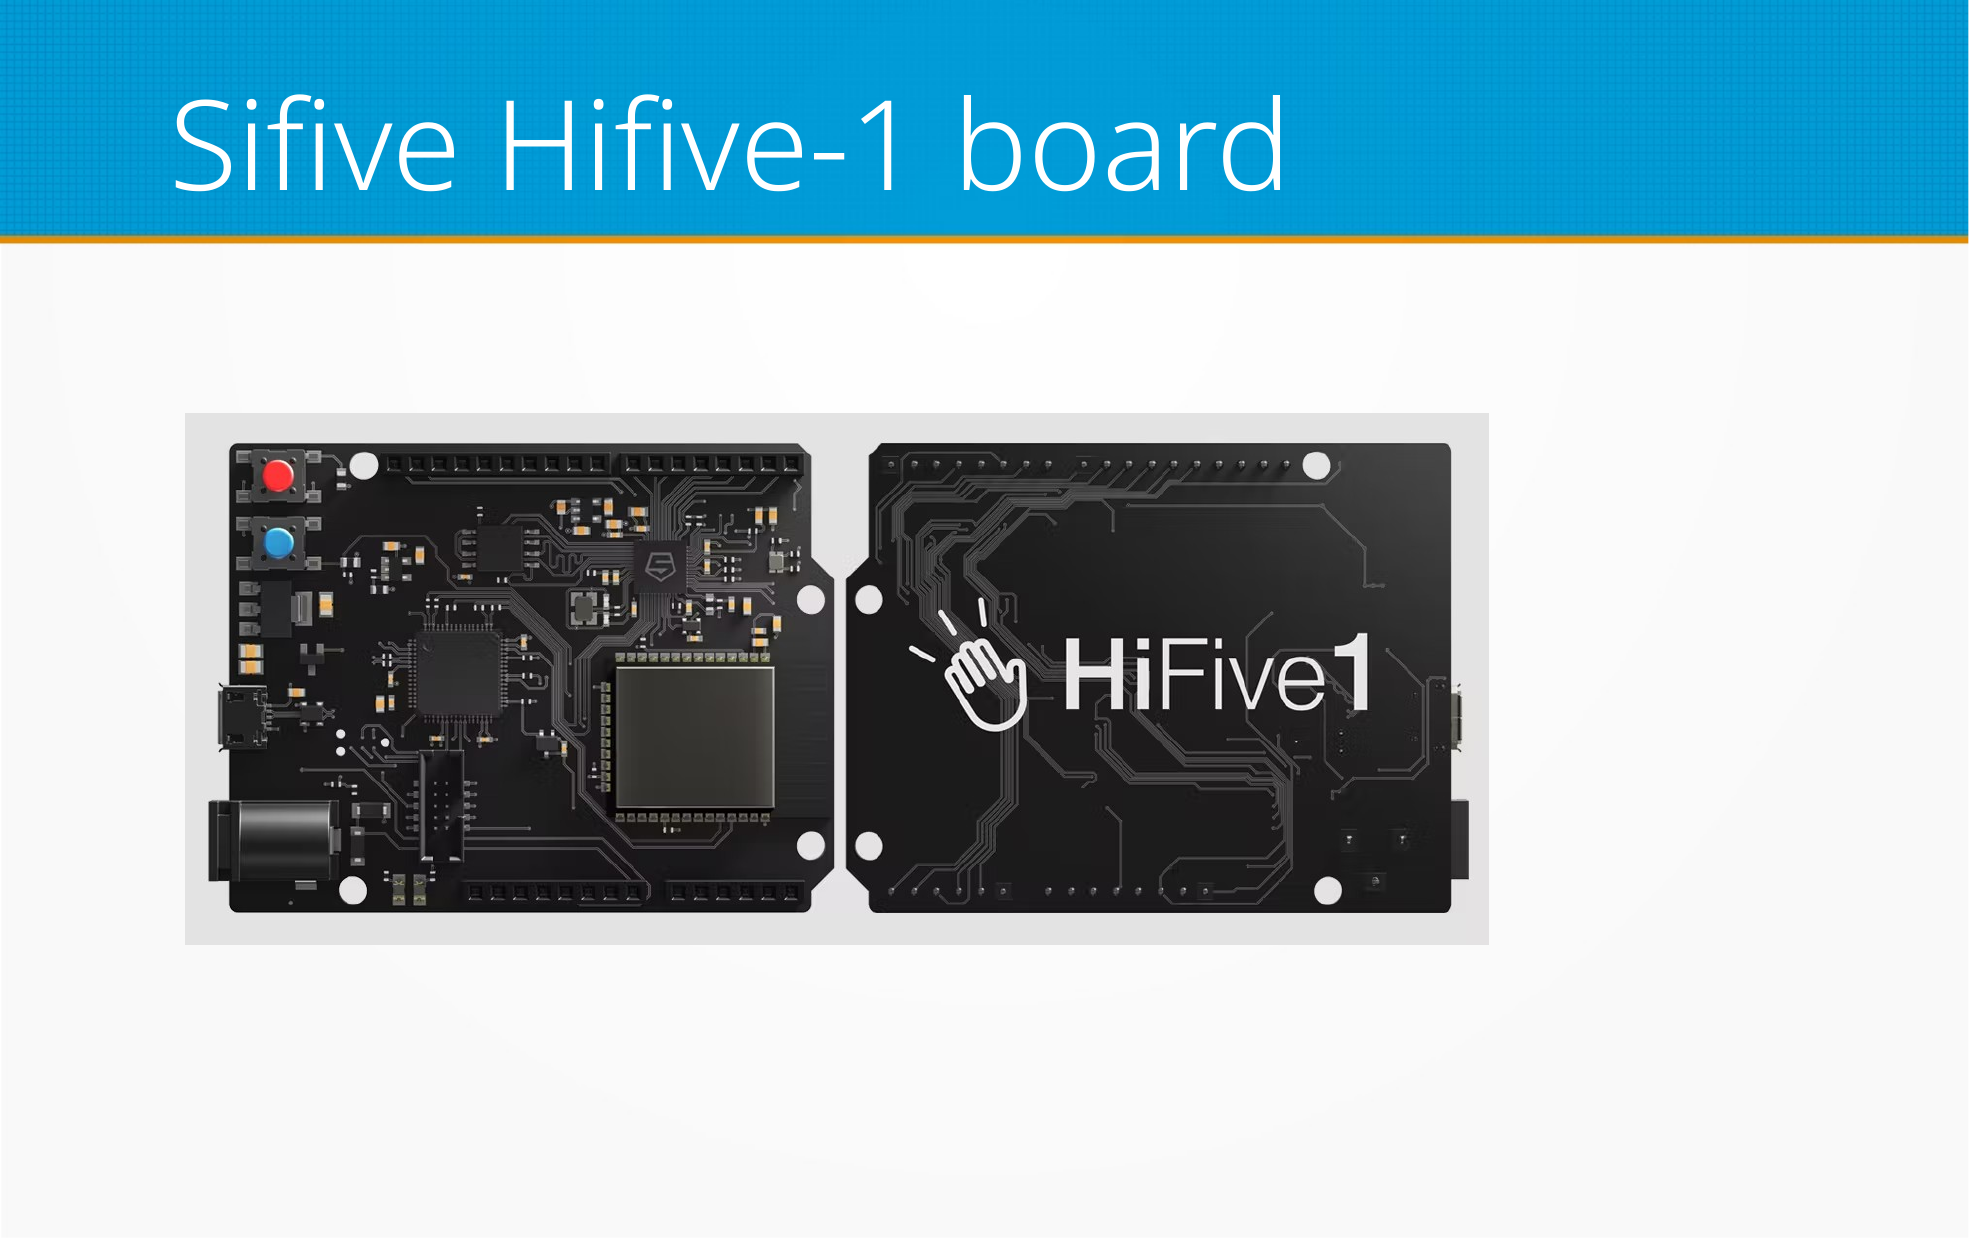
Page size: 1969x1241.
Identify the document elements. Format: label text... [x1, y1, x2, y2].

title Sifive Hifive-1 board [98, 19, 1870, 227]
picture [0, 233, 1969, 1241]
